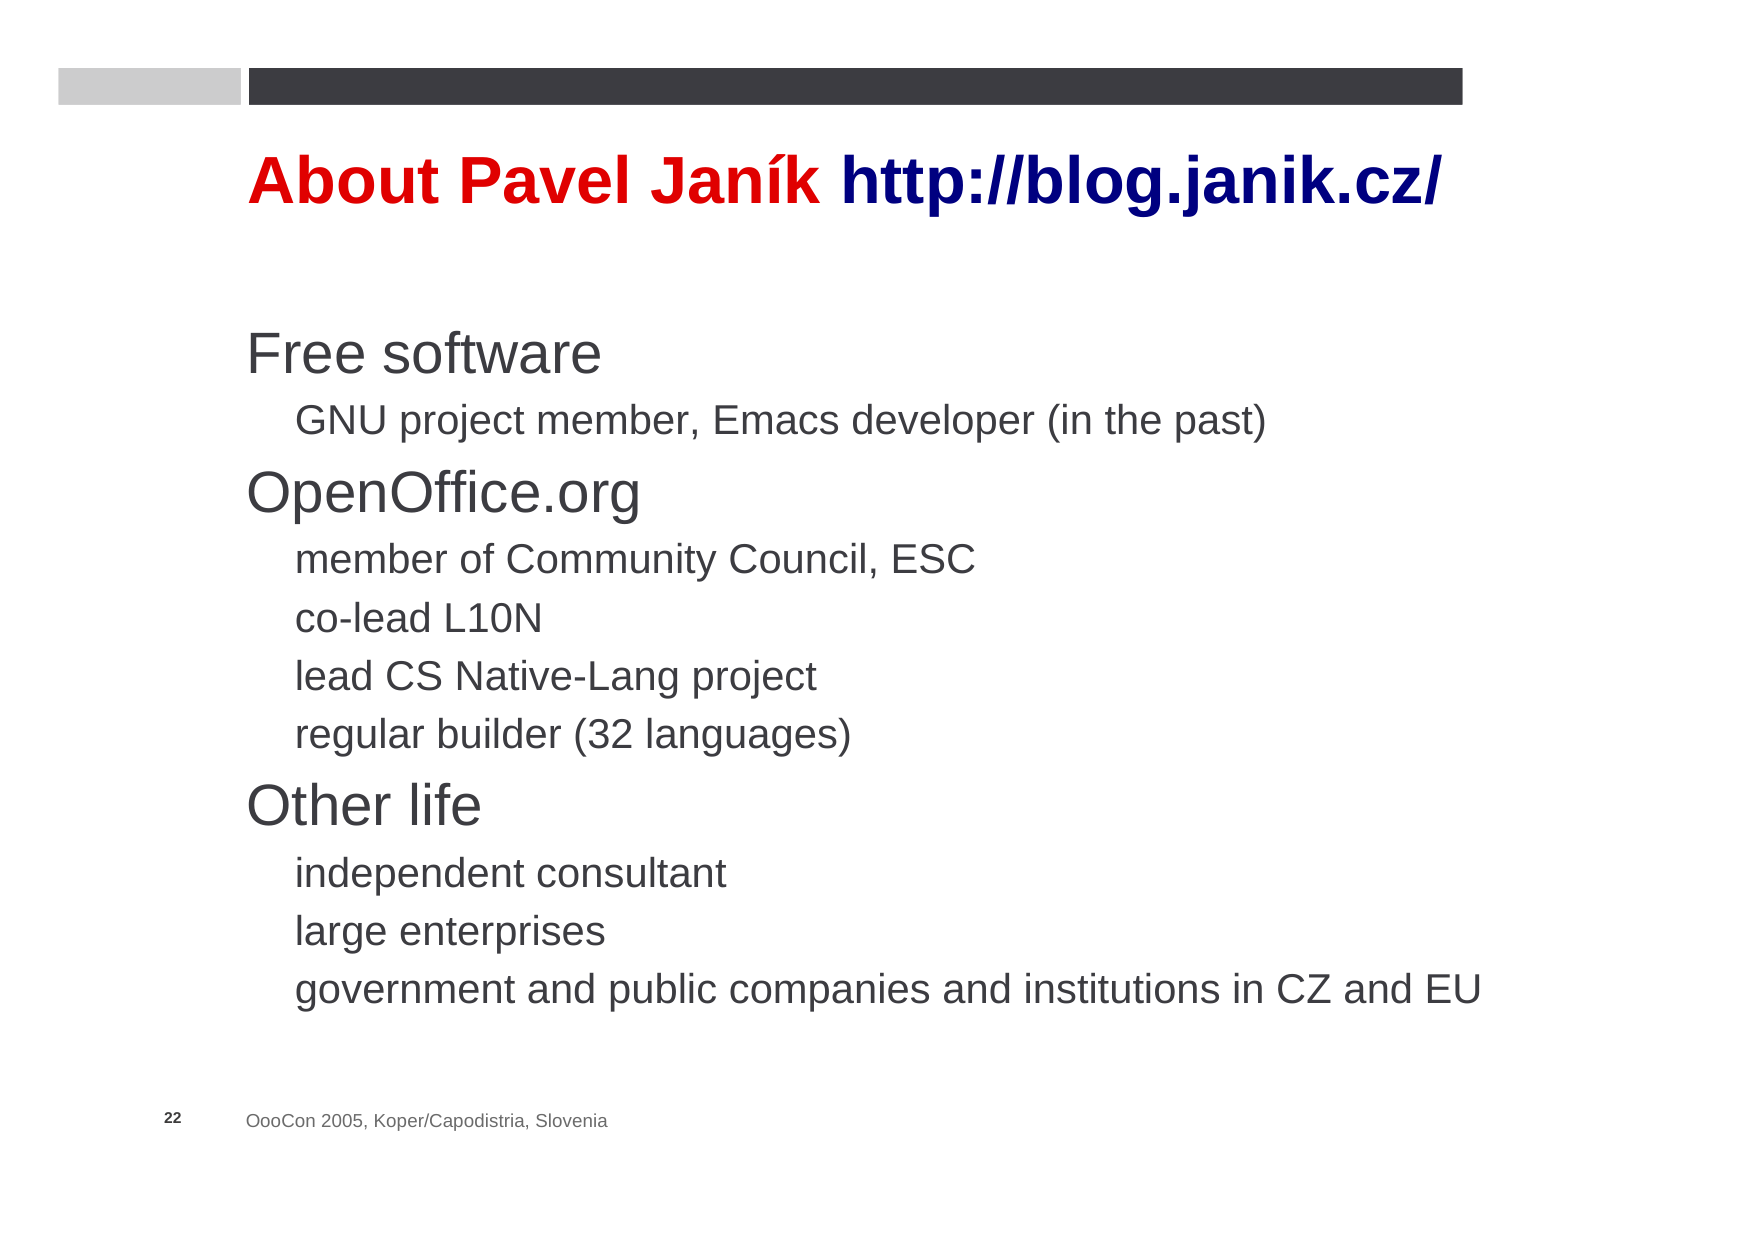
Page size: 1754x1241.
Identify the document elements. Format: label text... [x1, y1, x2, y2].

list Free software GNU project member, Emacs developer (in the past) OpenOffice.org member of Community Council, ESC co-lead L10N lead CS Native-Lang project regular builder (32 languages) Other life independent consultant large enterprises government and public companies and institutions in CZ and EU [246, 304, 1600, 1078]
title About Pavel Janík http://blog.janik.cz/ [247, 100, 1581, 263]
